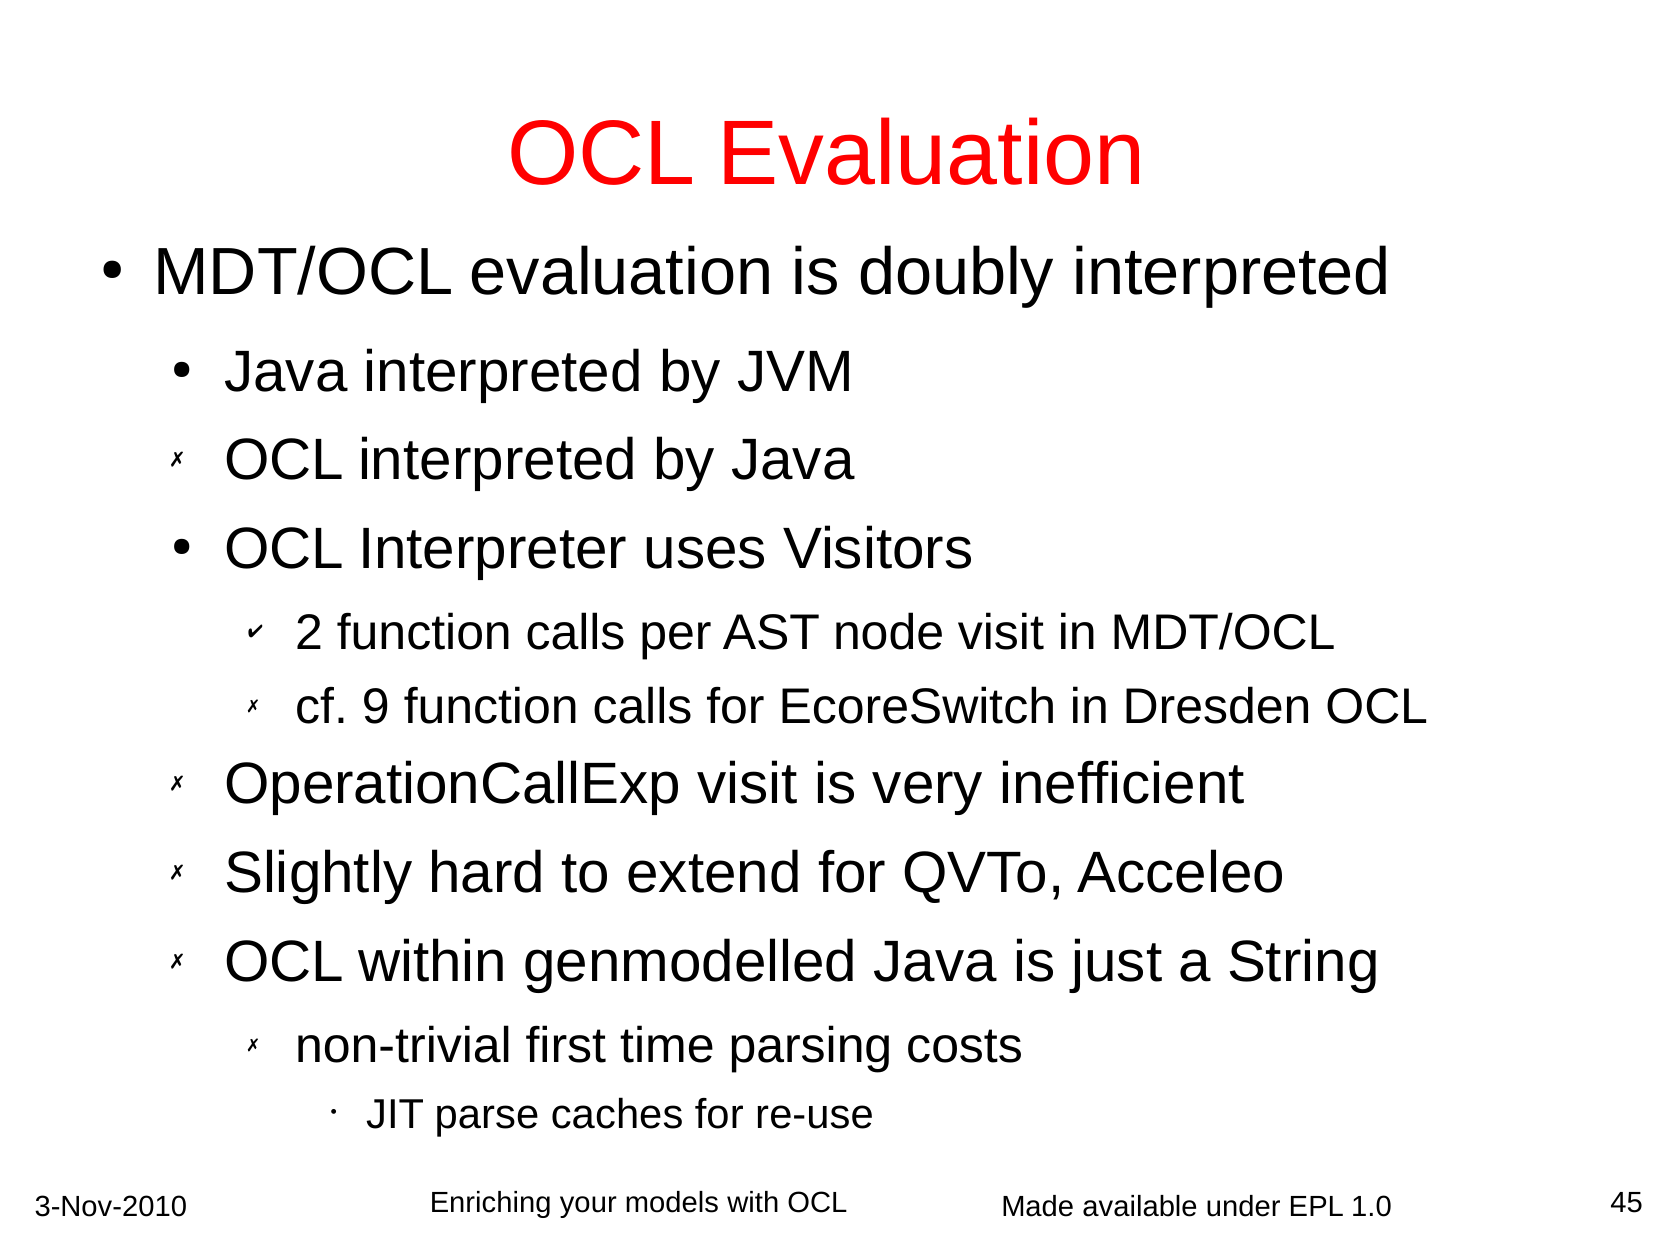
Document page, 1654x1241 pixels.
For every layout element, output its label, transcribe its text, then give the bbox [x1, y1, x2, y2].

list MDT/OCL evaluation is doubly interpreted Java interpreted by JVM OCL interpreted by Java OCL Interpreter uses Visitors 2 function calls per AST node visit in MDT/OCL cf. 9 function calls for EcoreSwitch in Dresden OCL OperationCallExp visit is very inefficient Slightly hard to extend for QVTo, Acceleo OCL within genmodelled Java is just a String non-trivial first time parsing costs JIT parse caches for re-use [82, 234, 1571, 1193]
title OCL Evaluation [82, 49, 1571, 234]
